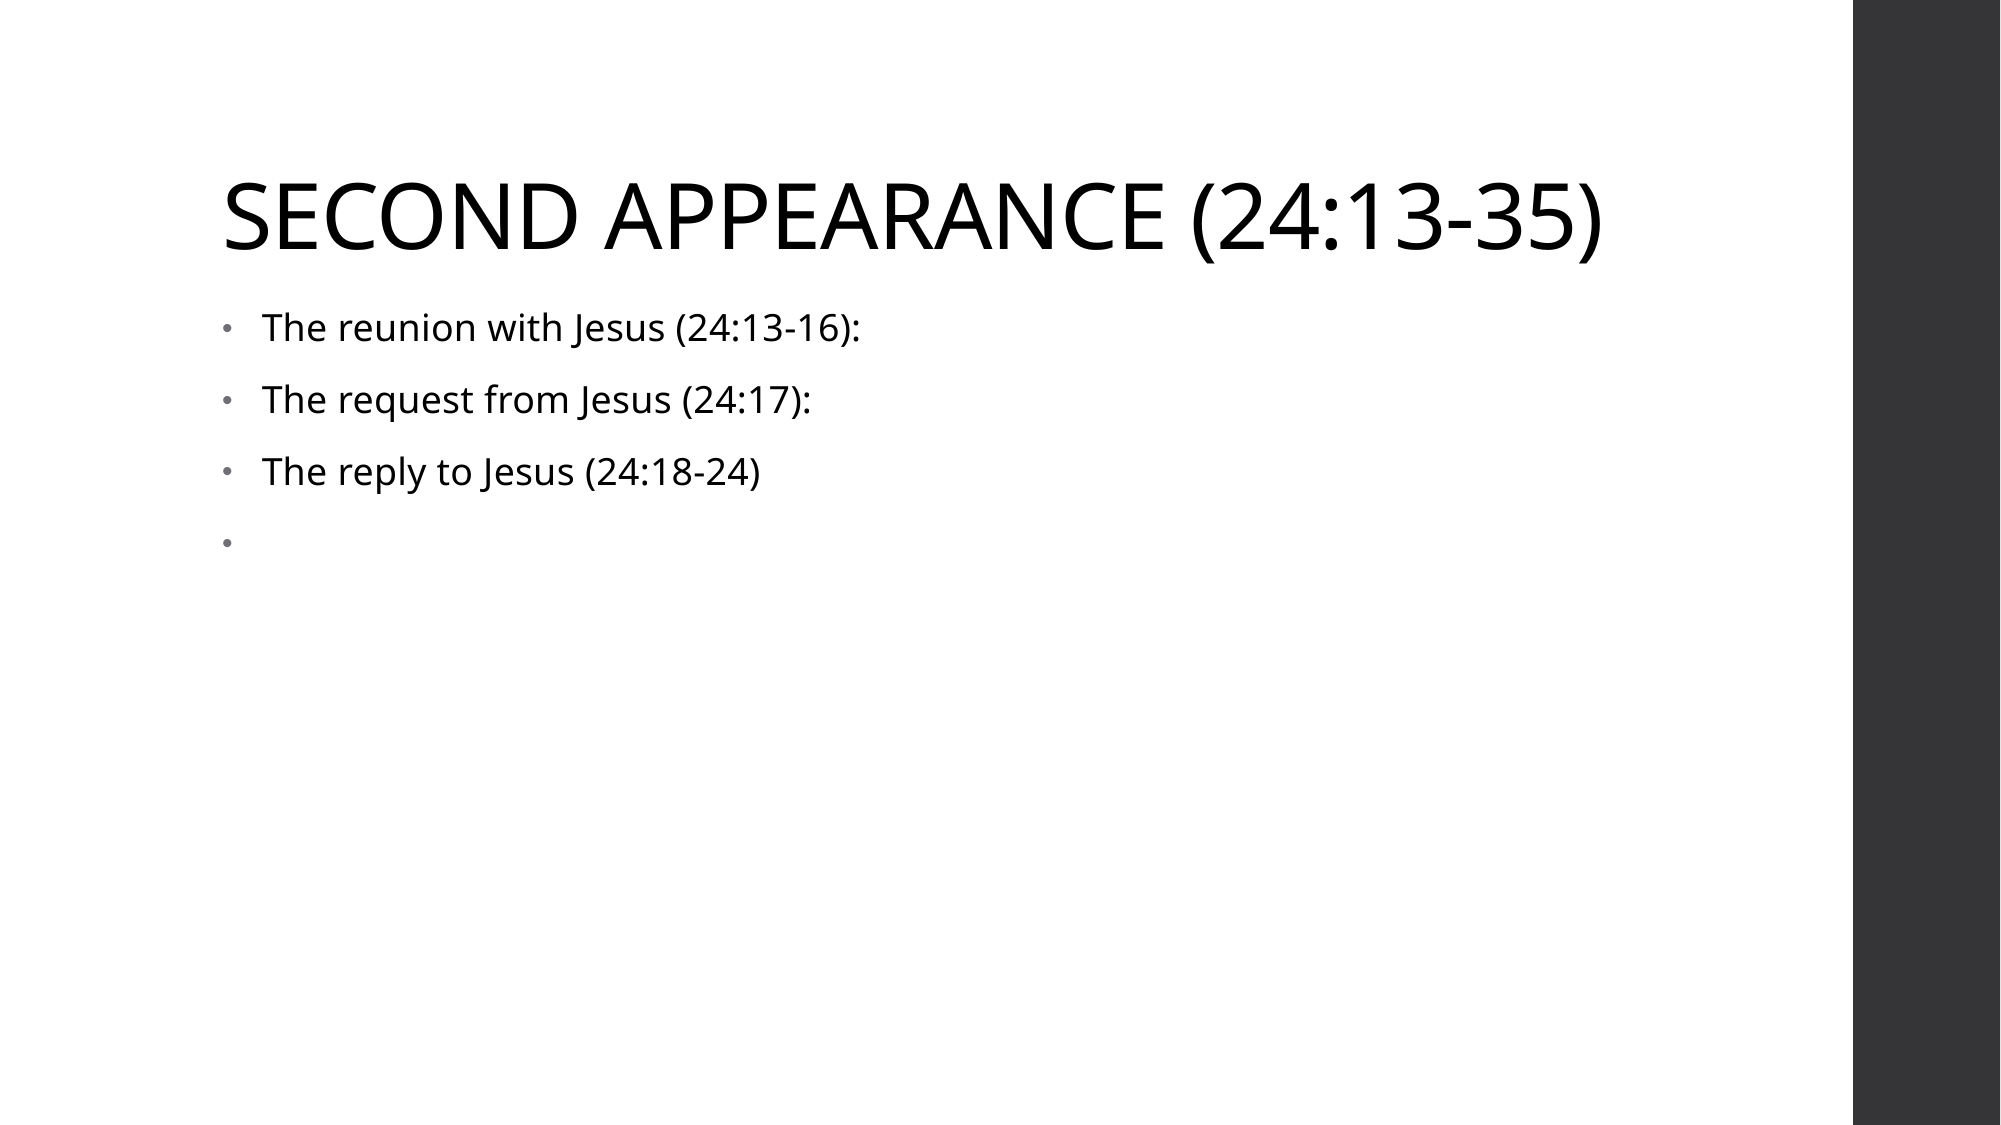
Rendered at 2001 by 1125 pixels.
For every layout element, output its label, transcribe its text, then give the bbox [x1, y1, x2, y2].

title SECOND APPEARANCE (24:13-35) [206, 60, 1797, 278]
list The reunion with Jesus (24:13-16): The request from Jesus (24:17): The reply to Jesus (24:18-24) [206, 299, 1617, 1014]
